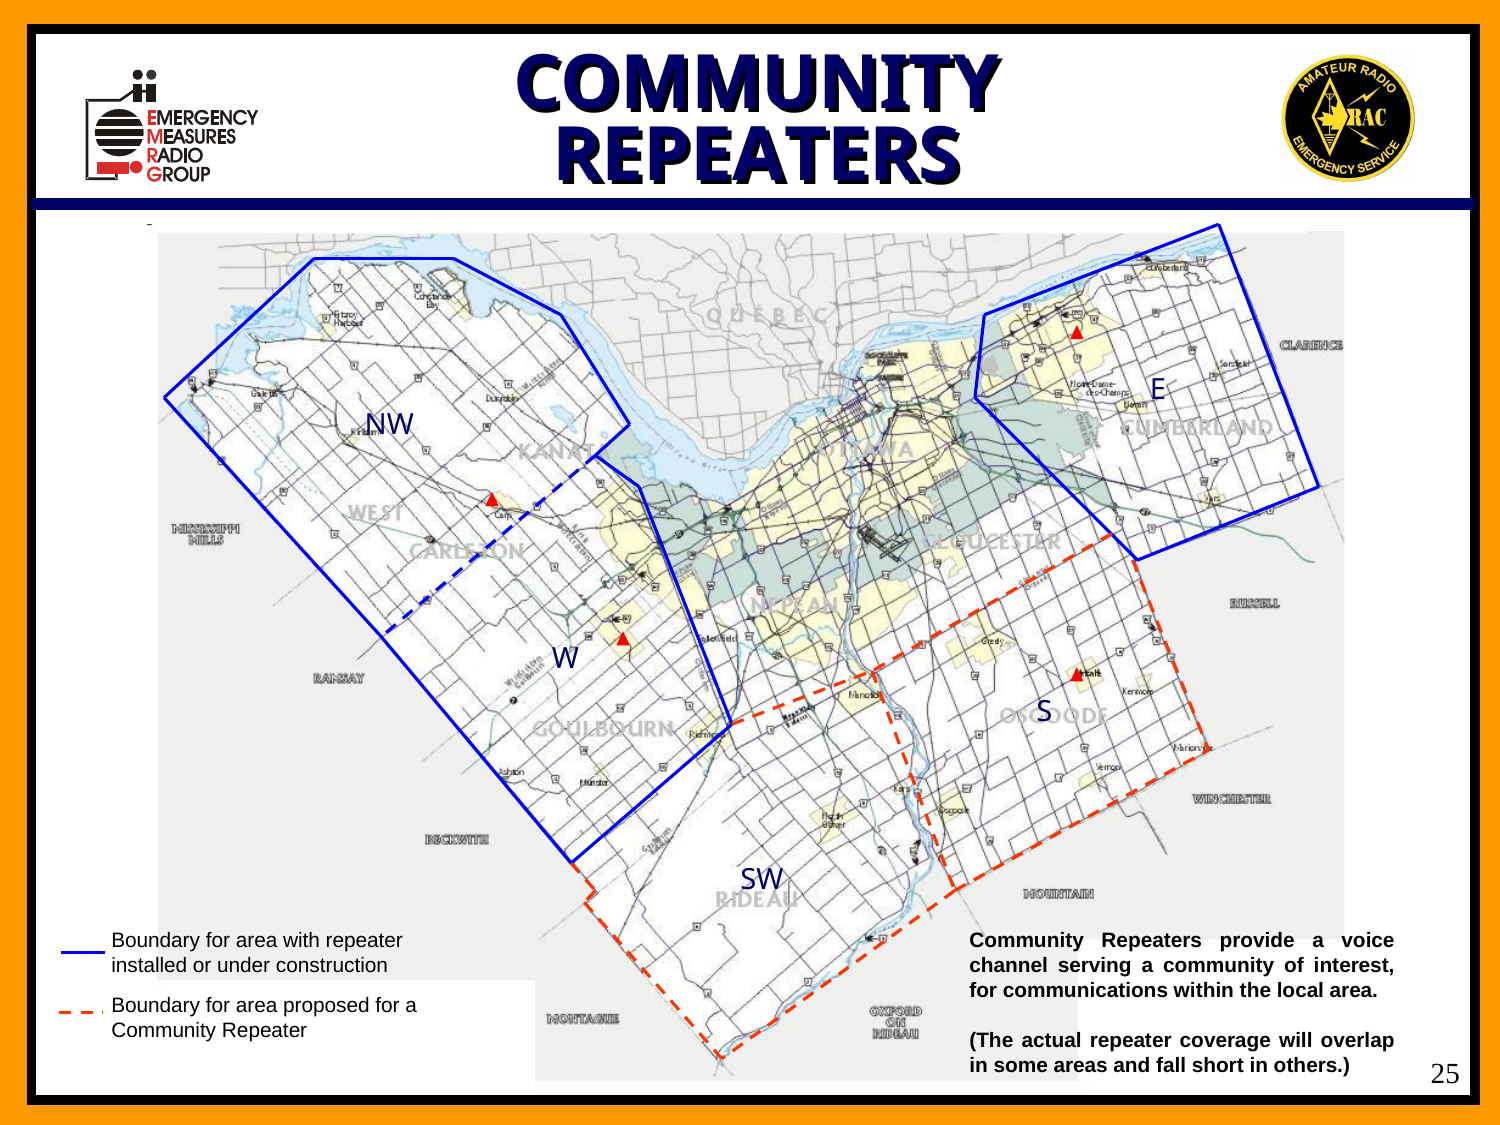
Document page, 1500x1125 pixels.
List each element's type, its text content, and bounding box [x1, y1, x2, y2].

text_box [616, 631, 630, 646]
picture [147, 224, 1353, 1092]
text_box W [537, 631, 595, 682]
text_box Boundary for area with repeater installed or under construction [96, 918, 477, 984]
text_box E [1135, 362, 1182, 414]
text_box Community Repeaters provide a voice channel serving a community of interest, for communications within the local area. (The actual repeater coverage will overlap in some areas and fall short in others.) [954, 918, 1410, 1085]
text_box SW [725, 852, 799, 903]
text_box Boundary for area proposed for a Community Repeater [96, 984, 477, 1050]
text_box COMMUNITY REPEATERS [498, 42, 1015, 203]
text_box S [1021, 684, 1068, 736]
text_box NW [349, 397, 430, 449]
text_box [1070, 324, 1084, 340]
picture [1281, 54, 1415, 182]
picture [977, 227, 1316, 557]
text_box [485, 491, 499, 507]
text_box [1070, 667, 1084, 682]
